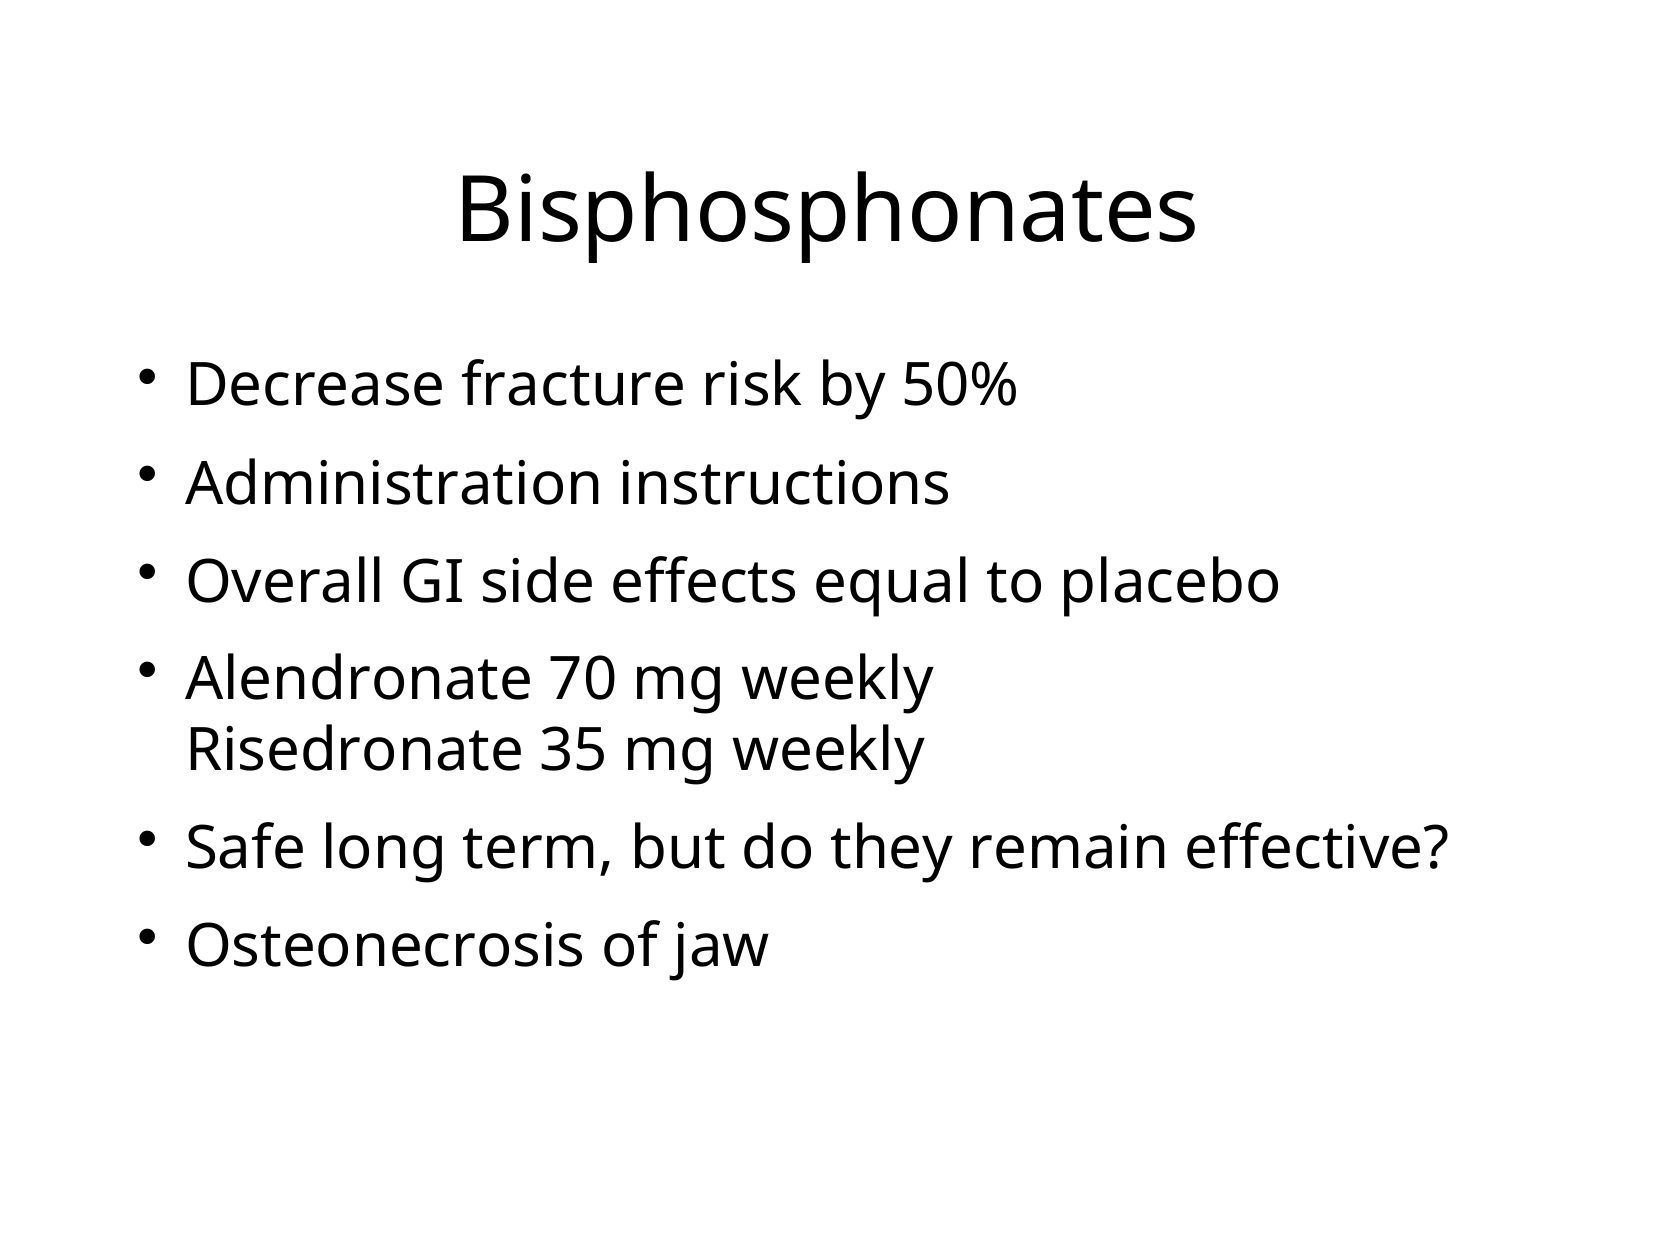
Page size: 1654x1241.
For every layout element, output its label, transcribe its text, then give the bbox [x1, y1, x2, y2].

title Bisphosphonates [121, 155, 1534, 258]
list Decrease fracture risk by 50% Administration instructions Overall GI side effects equal to placebo Alendronate 70 mg weekly Risedronate 35 mg weekly Safe long term, but do they remain effective? Osteonecrosis of jaw [121, 344, 1534, 985]
